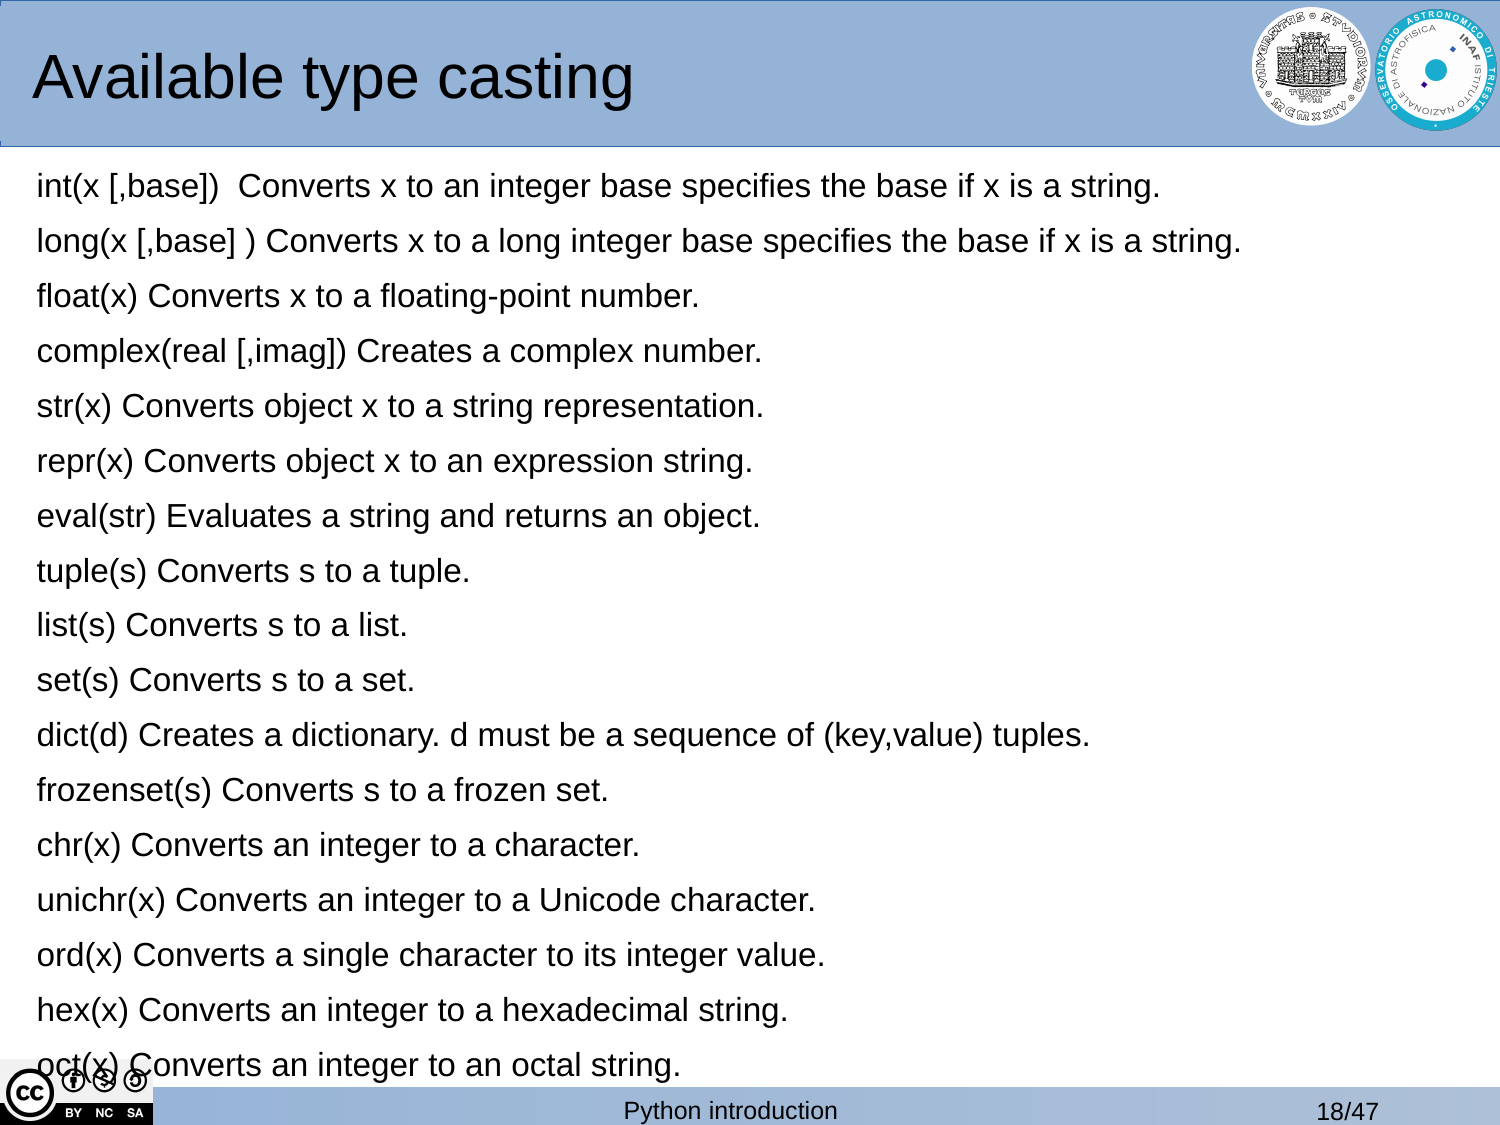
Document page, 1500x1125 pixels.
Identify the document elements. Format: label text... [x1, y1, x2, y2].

picture [0, 1059, 153, 1125]
text_box Available type casting [0, 5, 1243, 141]
picture [40, 1060, 50, 1074]
picture [96, 1059, 103, 1065]
list int(x [,base]) Converts x to an integer base specifies the base if x is a string. long(x [,base] ) Converts x to a long integer base specifies the base if x is a string. float(x) Converts x to a floating-point number. complex(real [,imag]) Creates a complex number. str(x) Converts object x to a string representation. repr(x) Converts object x to an expression string. eval(str) Evaluates a string and returns an object. tuple(s) Converts s to a tuple. list(s) Converts s to a list. set(s) Converts s to a set. dict(d) Creates a dictionary. d must be a sequence of (key,value) tuples. frozenset(s) Converts s to a frozen set. chr(x) Converts an integer to a character. unichr(x) Converts an integer to a Unicode character. ord(x) Converts a single character to its integer value. hex(x) Converts an integer to a hexadecimal string. oct(x) Converts an integer to an octal string. [21, 156, 1455, 1030]
picture [1252, 0, 1500, 156]
